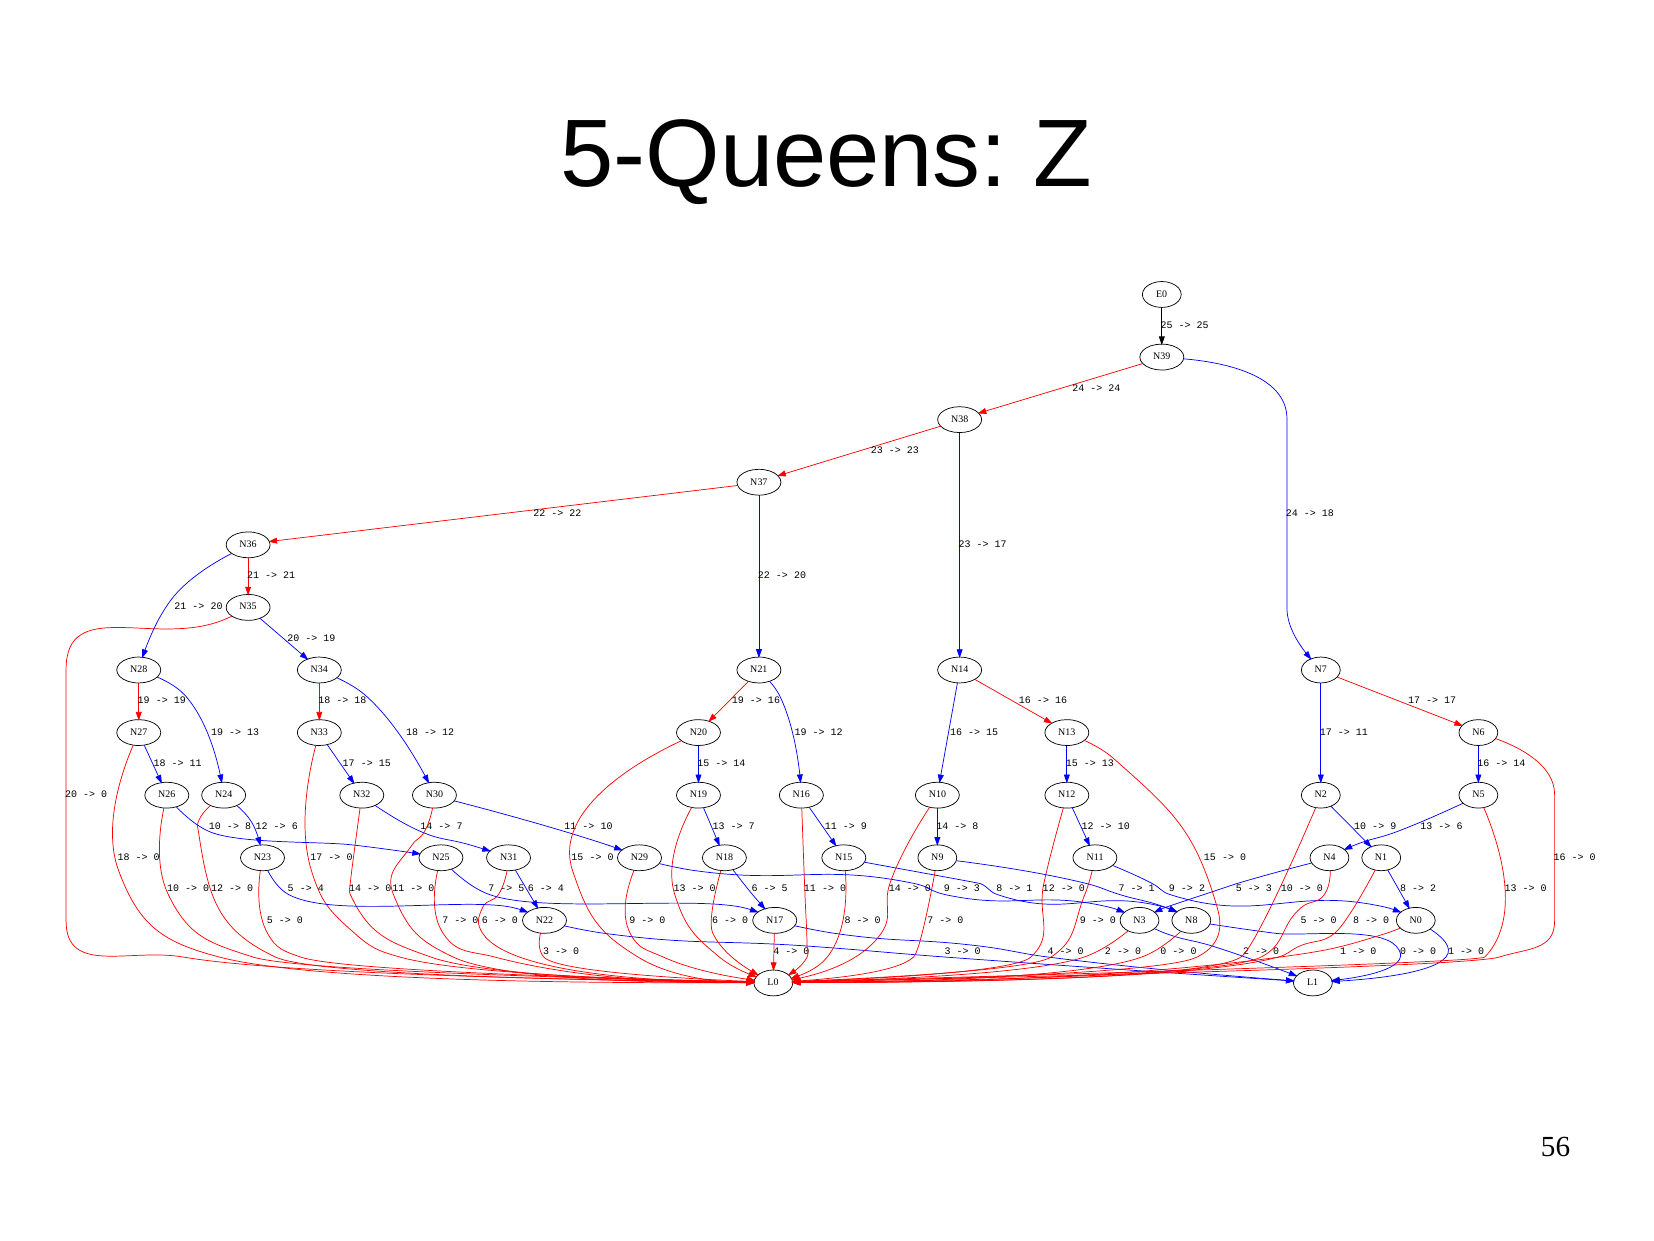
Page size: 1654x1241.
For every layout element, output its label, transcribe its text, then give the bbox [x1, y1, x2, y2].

title 5-Queens: Z [82, 49, 1571, 257]
picture [62, 278, 1596, 1000]
